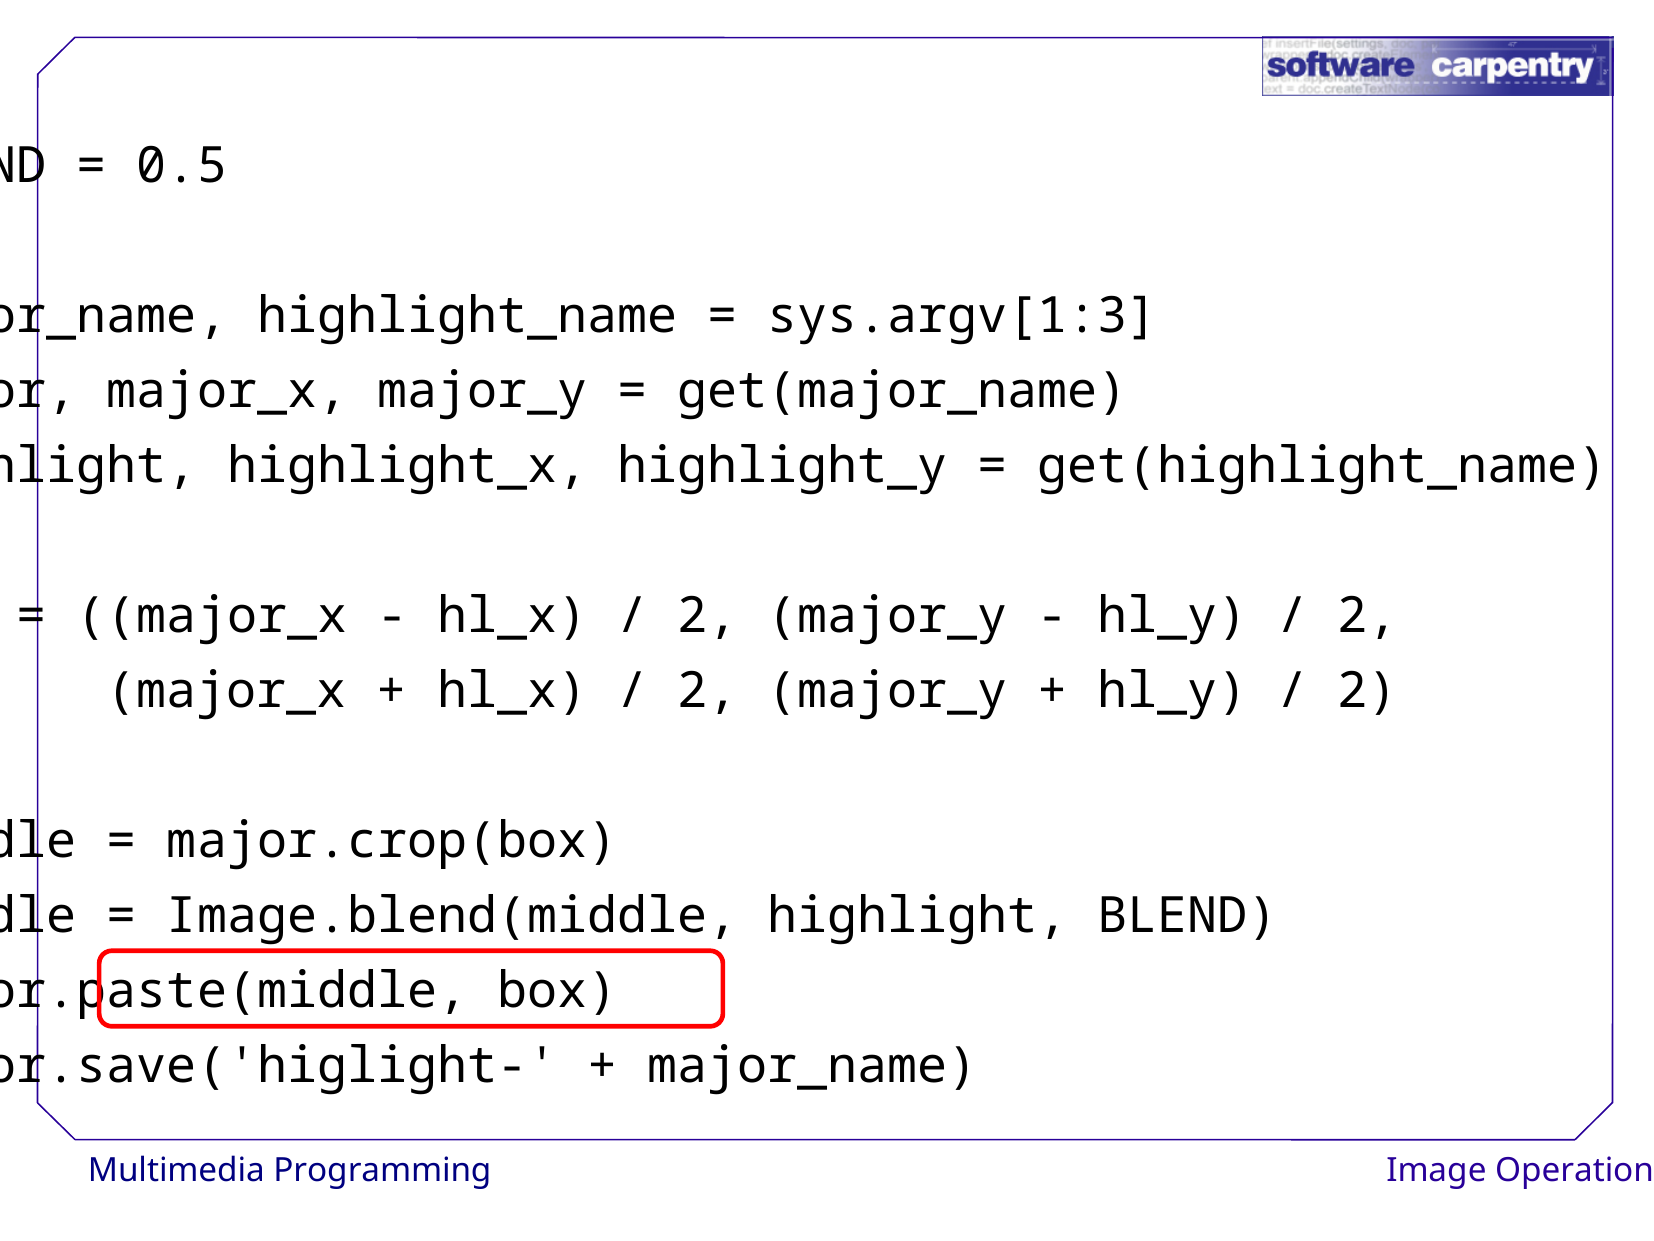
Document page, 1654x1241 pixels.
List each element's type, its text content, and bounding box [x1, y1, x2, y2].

text_box BLEND = 0.5 major_name, highlight_name = sys.argv[1:3] major, major_x, major_y = get(major_name) highlight, highlight_x, highlight_y = get(highlight_name) box = ((major_x - hl_x) / 2, (major_y - hl_y) / 2, (major_x + hl_x) / 2, (major_y + hl_y) / 2) middle = major.crop(box) middle = Image.blend(middle, highlight, BLEND) major.paste(middle, box) major.save('higlight-' + major_name) [0, 109, 1654, 1101]
picture [1262, 36, 1614, 96]
